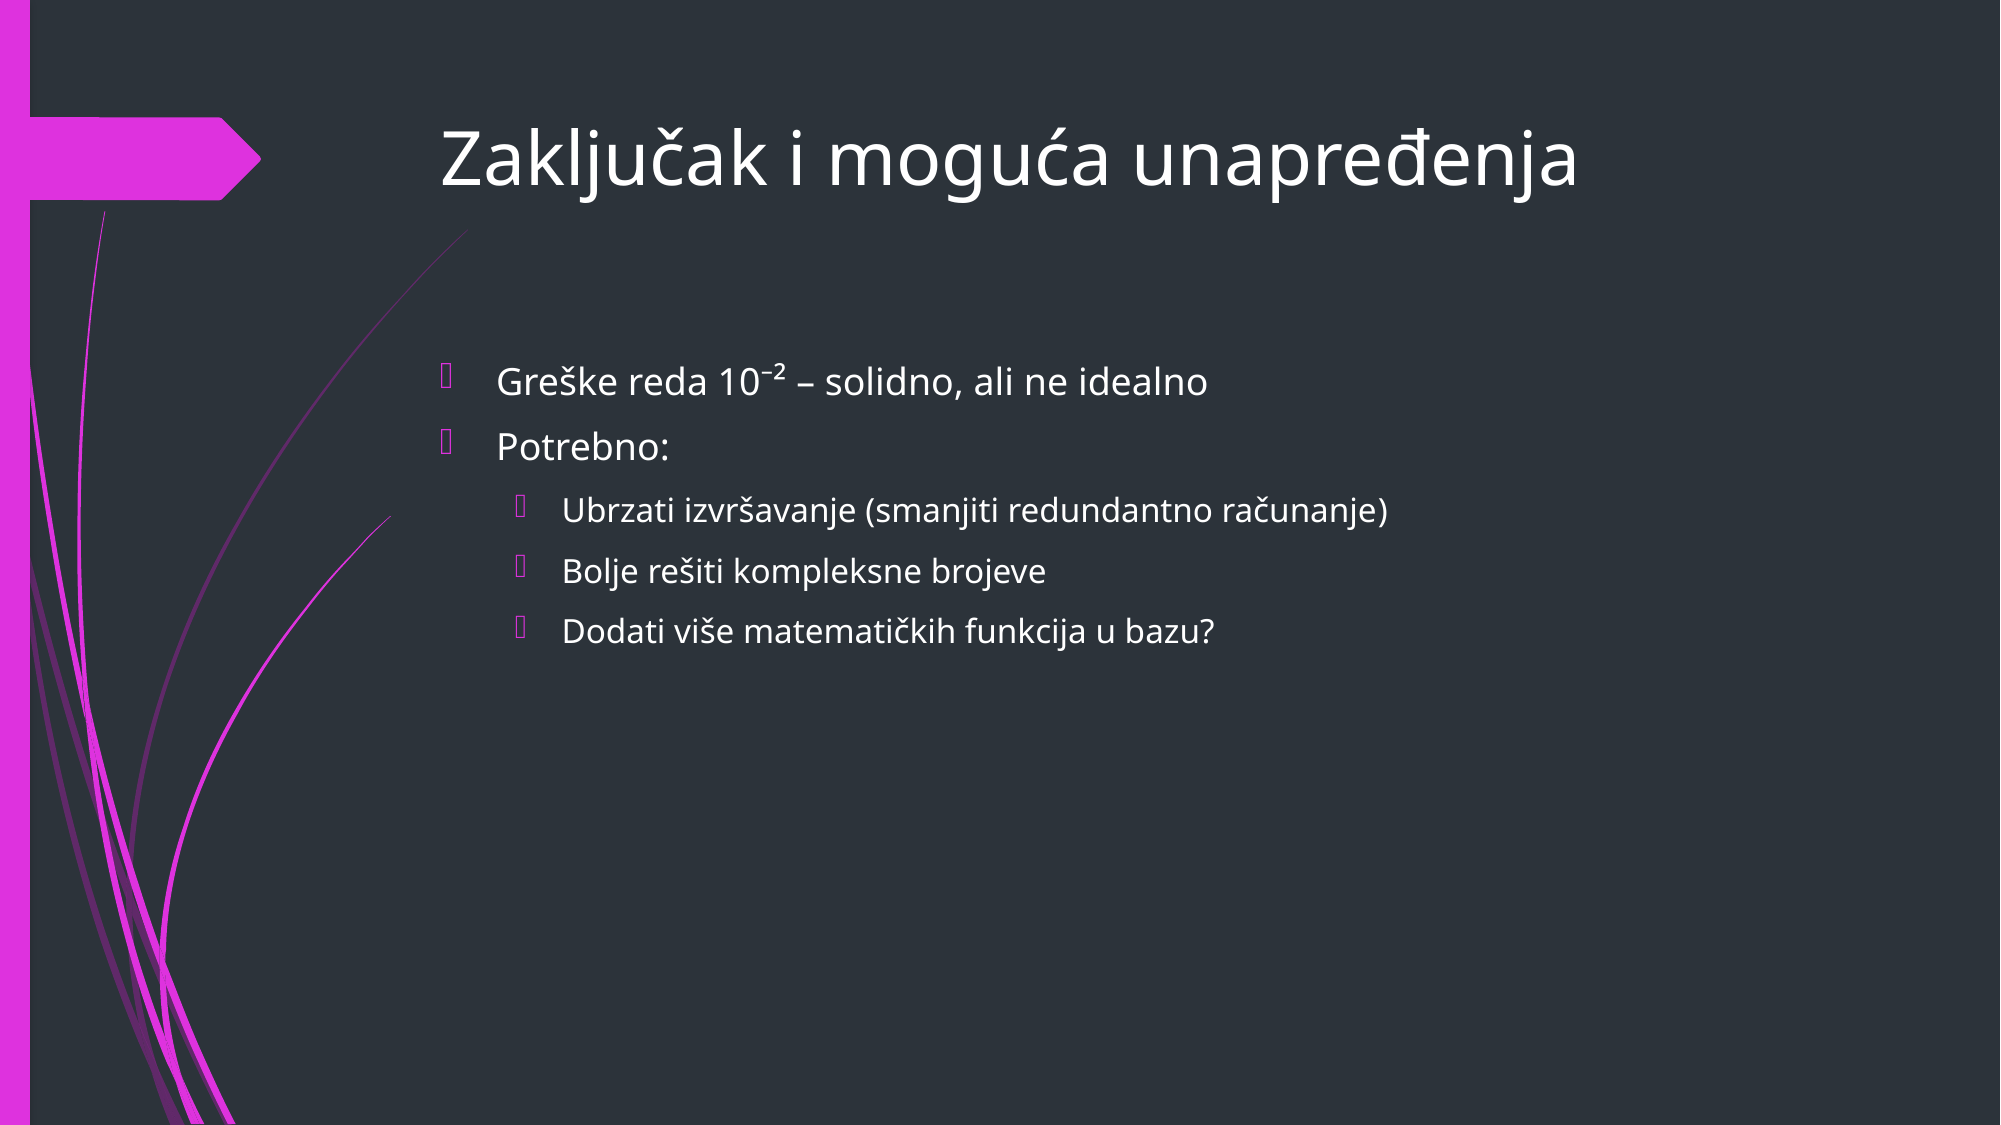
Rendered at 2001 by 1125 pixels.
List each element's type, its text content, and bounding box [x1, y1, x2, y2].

list Greške reda 10⁻² – solidno, ali ne idealno Potrebno: Ubrzati izvršavanje (smanjiti redundantno računanje) Bolje rešiti kompleksne brojeve Dodati više matematičkih funkcija u bazu? [424, 350, 1888, 970]
title Zaključak i moguća unapređenja [425, 102, 1888, 313]
